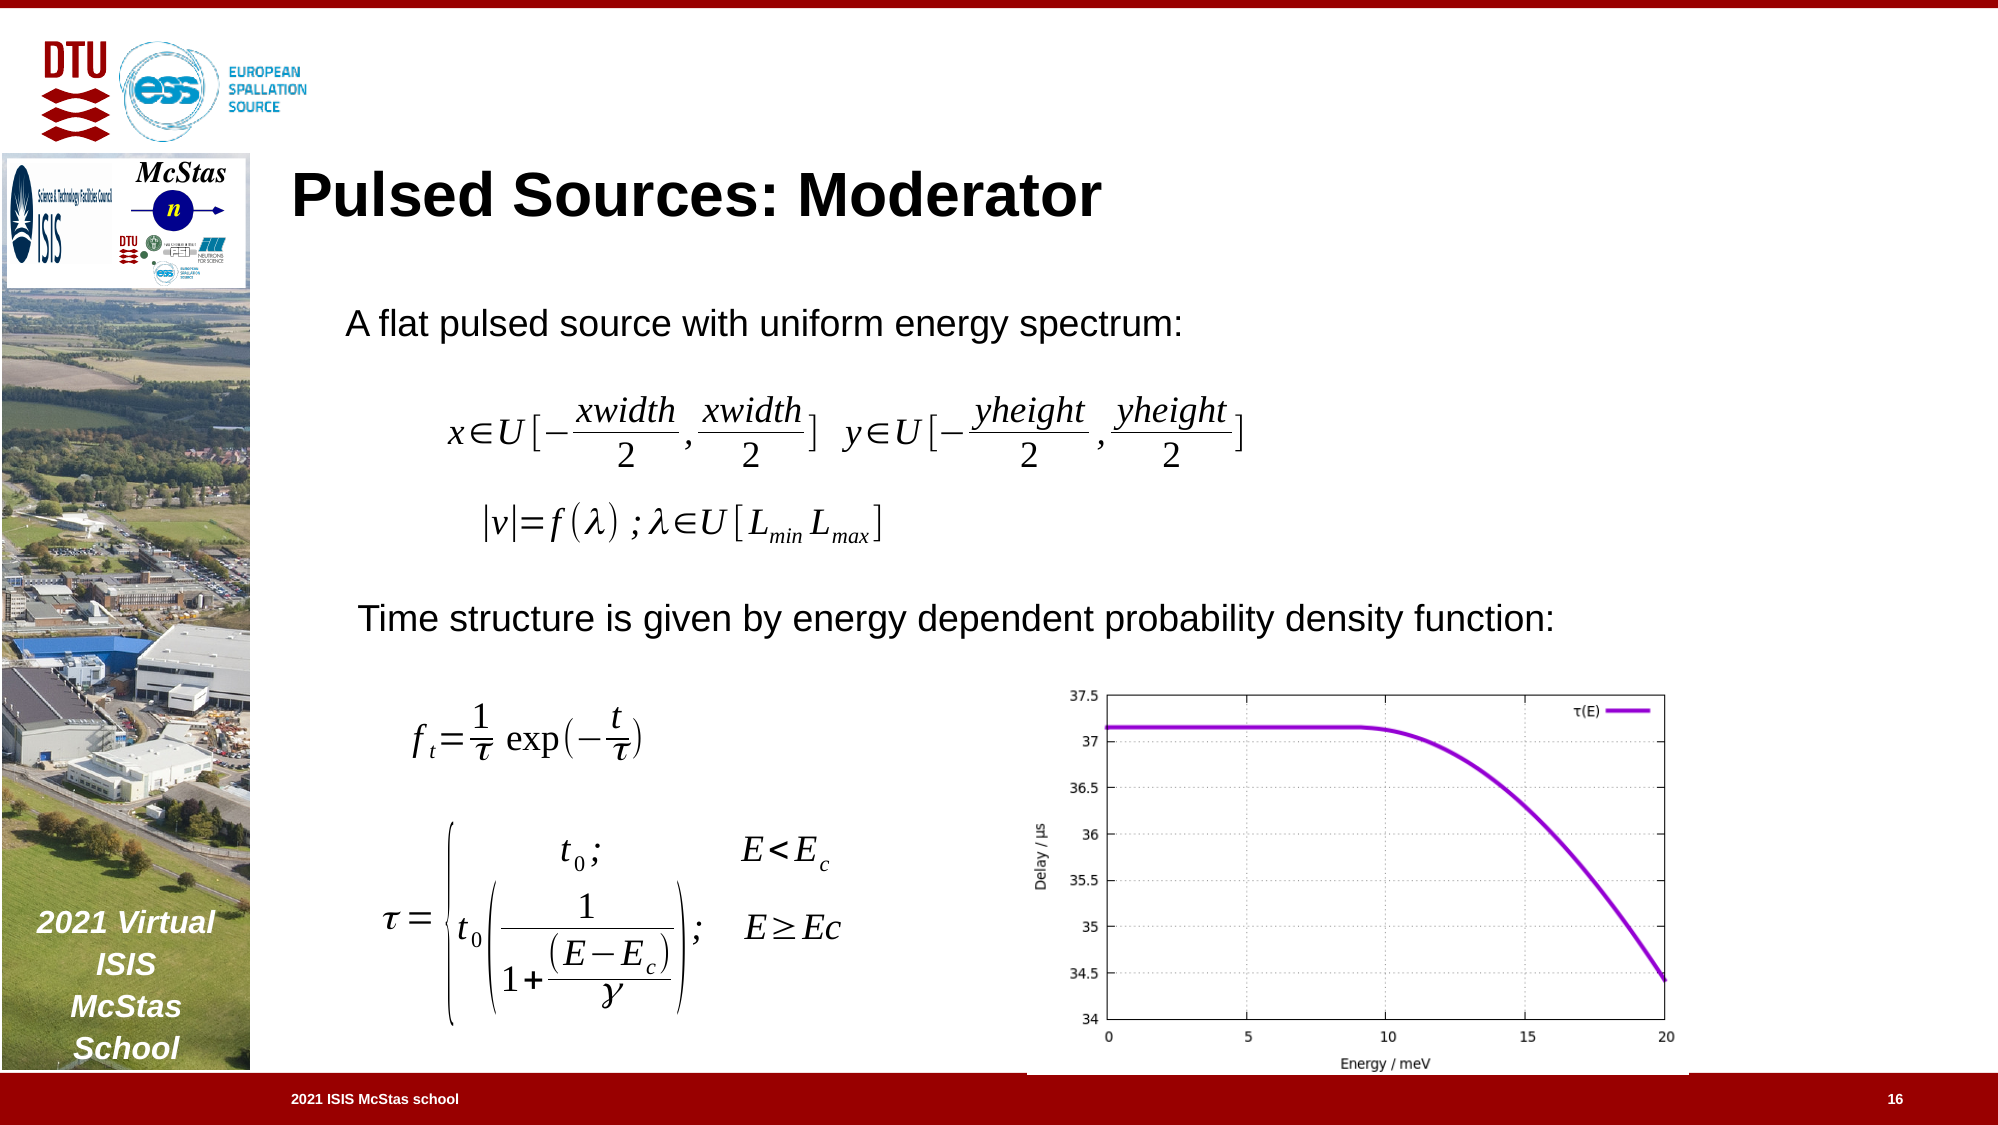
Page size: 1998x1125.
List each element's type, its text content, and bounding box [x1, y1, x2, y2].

picture [2, 153, 250, 1070]
slide_number <number> [1887, 1088, 1909, 1110]
picture [1027, 677, 1689, 1075]
chart [404, 696, 651, 764]
text_box Time structure is given by energy dependent probability density function: [342, 590, 1583, 690]
chart [440, 389, 1251, 590]
picture [119, 41, 307, 142]
chart [371, 819, 851, 1028]
title Pulsed Sources: Moderator [291, 69, 1819, 230]
text_box A flat pulsed source with uniform energy spectrum: [330, 295, 1371, 353]
